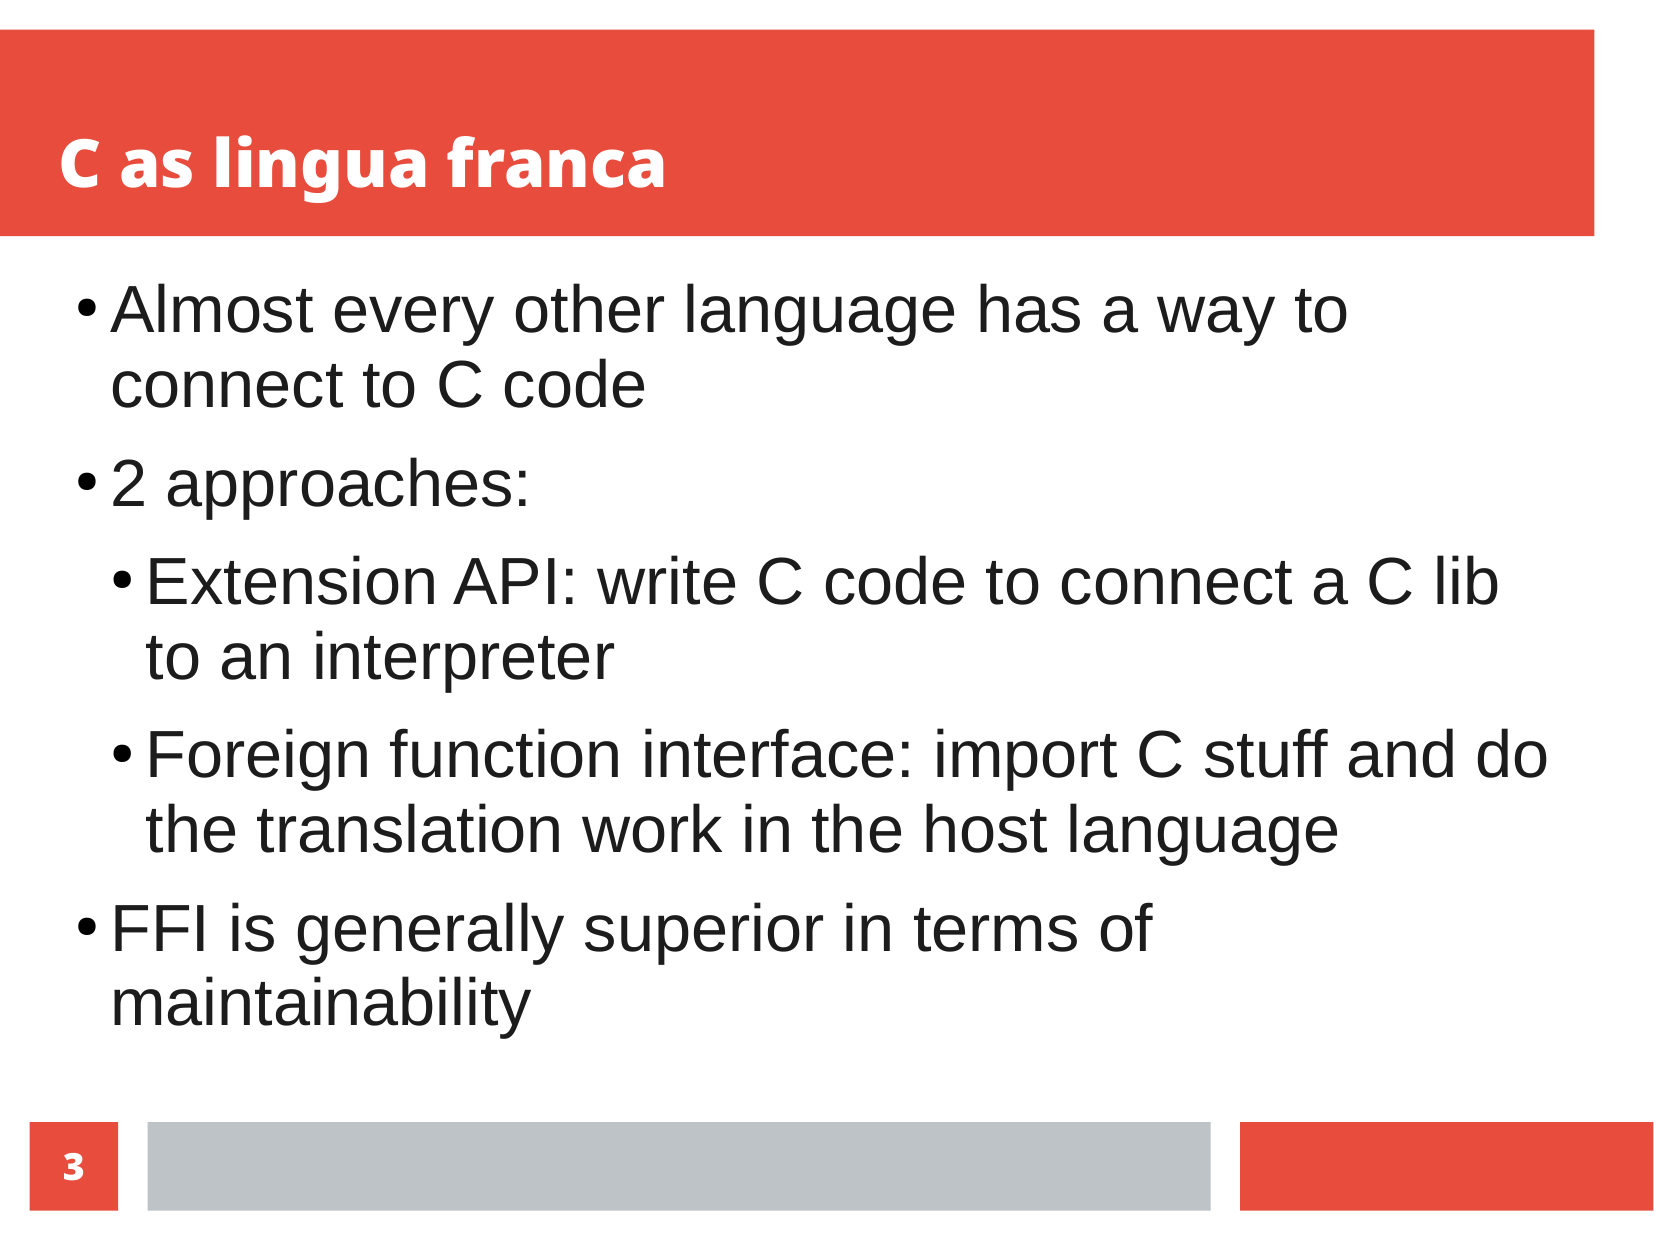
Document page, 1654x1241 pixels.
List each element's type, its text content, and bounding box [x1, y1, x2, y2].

title C as lingua franca [59, 59, 1595, 207]
list Almost every other language has a way to connect to C code 2 approaches: Extension API: write C code to connect a C lib to an interpreter Foreign function interface: import C stuff and do the translation work in the host language FFI is generally superior in terms of maintainability [75, 272, 1561, 1066]
